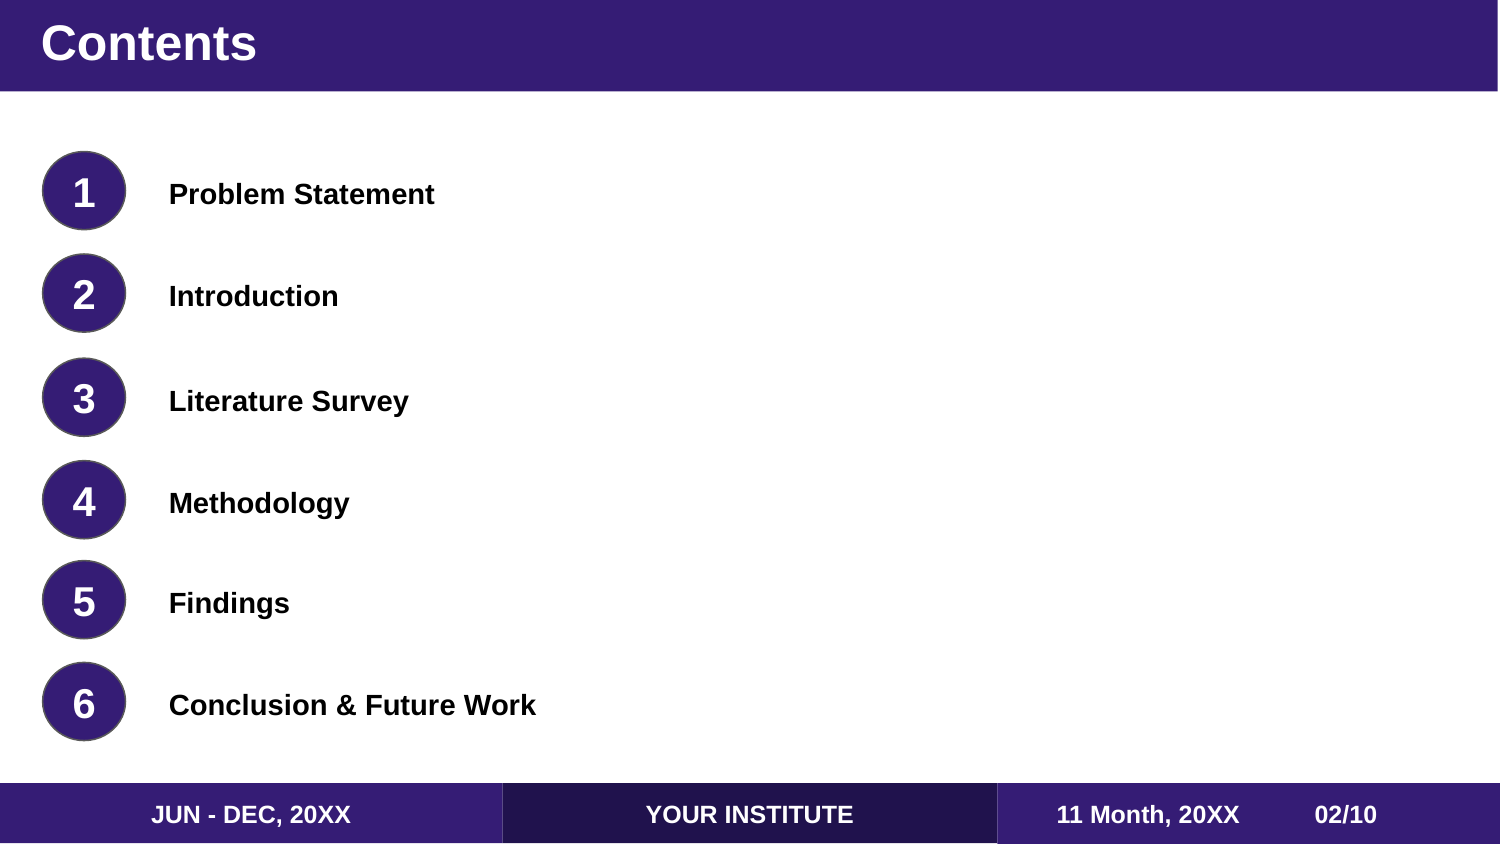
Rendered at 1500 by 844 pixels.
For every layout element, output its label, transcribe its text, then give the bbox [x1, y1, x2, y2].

text_box JUN - DEC, 20XX [0, 783, 502, 844]
text_box Introduction [153, 262, 533, 324]
text_box 4 [42, 460, 126, 539]
text_box 11 Month, 20XX 02/10 [997, 783, 1500, 844]
text_box 6 [42, 662, 126, 741]
text_box 3 [42, 358, 126, 437]
text_box Methodology [153, 469, 533, 530]
text_box 2 [42, 253, 126, 333]
text_box 5 [42, 560, 126, 639]
text_box Conclusion & Future Work [153, 671, 607, 732]
text_box Contents [0, 0, 1498, 92]
text_box YOUR INSTITUTE [502, 783, 997, 844]
text_box Findings [153, 569, 533, 630]
text_box Literature Survey [153, 366, 533, 428]
text_box Problem Statement [153, 160, 533, 221]
text_box 1 [42, 151, 126, 230]
